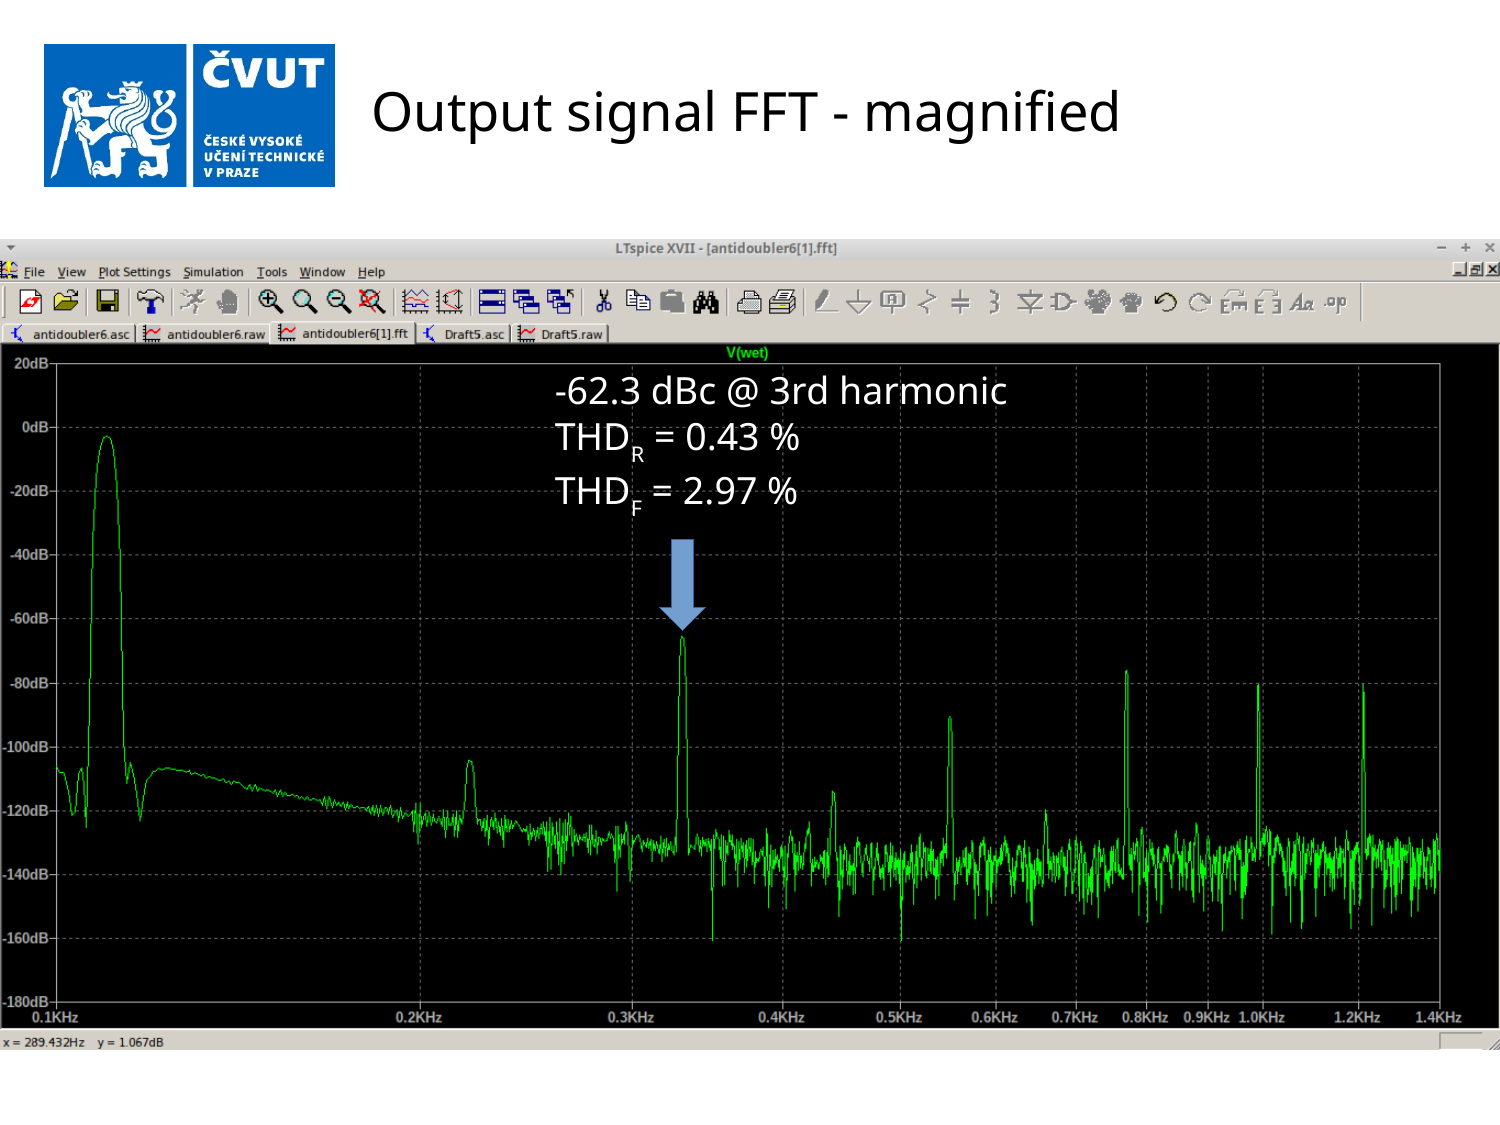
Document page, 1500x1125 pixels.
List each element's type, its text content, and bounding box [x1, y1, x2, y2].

picture [0, 239, 1500, 1051]
title Output signal FFT - magnified [356, 76, 1500, 239]
text_box -62.3 dBc @ 3rd harmonic THDR = 0.43 % THDF = 2.97 % [540, 360, 1081, 574]
text_box [659, 574, 706, 631]
picture [44, 44, 335, 187]
